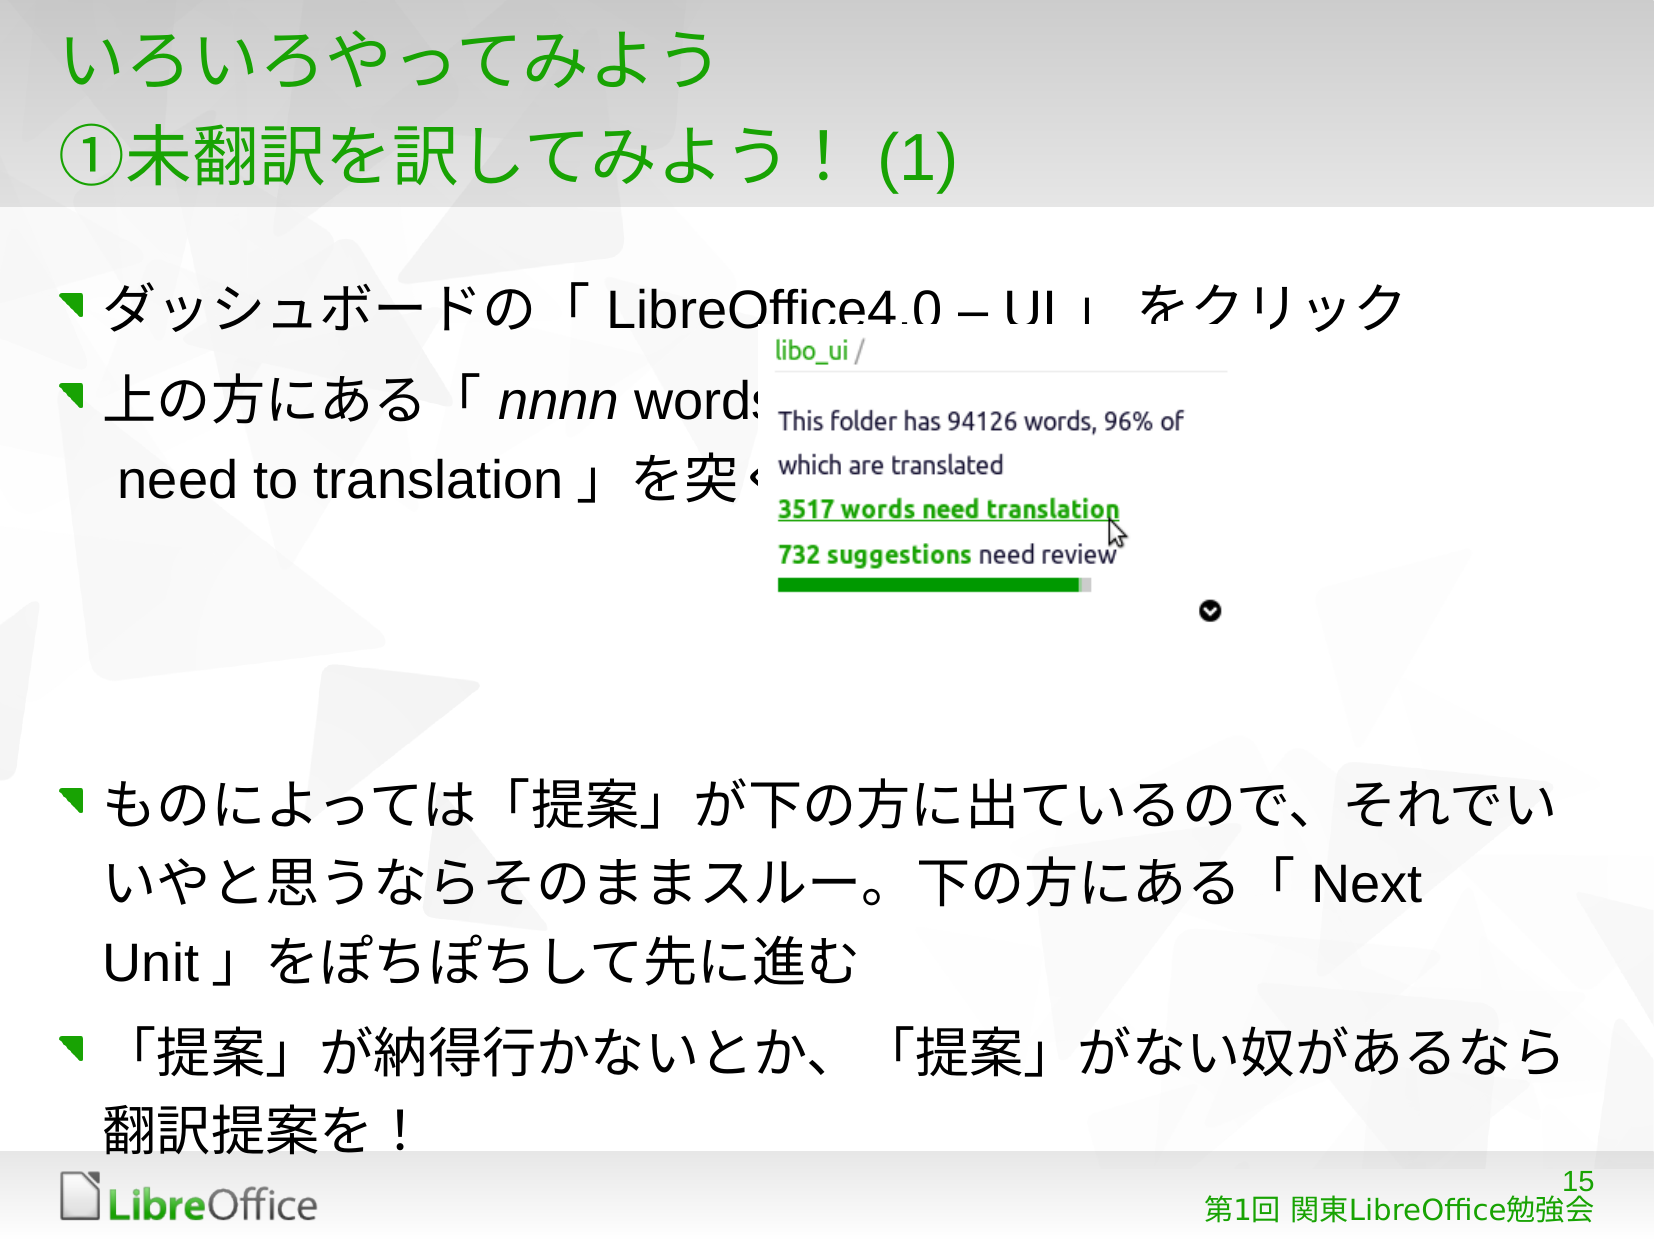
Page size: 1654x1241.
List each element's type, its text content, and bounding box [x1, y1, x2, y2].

title いろいろやってみよう ①未翻訳を訳してみよう！(1) [59, 29, 1595, 178]
picture [758, 324, 1270, 644]
picture [0, 0, 783, 931]
picture [41, 1152, 337, 1240]
picture [59, 1036, 83, 1061]
picture [75, 178, 108, 184]
list ダッシュボードの「LibreOffice4.0 – UI」 をクリック 上の方にある「nnnn words need to translation」を突く ものによっては「提案」が下の方に出ているので、それでいいやと思うならそのままスルー。下の方にある「Next Unit」をぽちぽちして先に進む 「提案」が納得行かないとか、「提案」がない奴があるなら翻訳提案を！ [59, 265, 1595, 954]
picture [915, 548, 1654, 1169]
